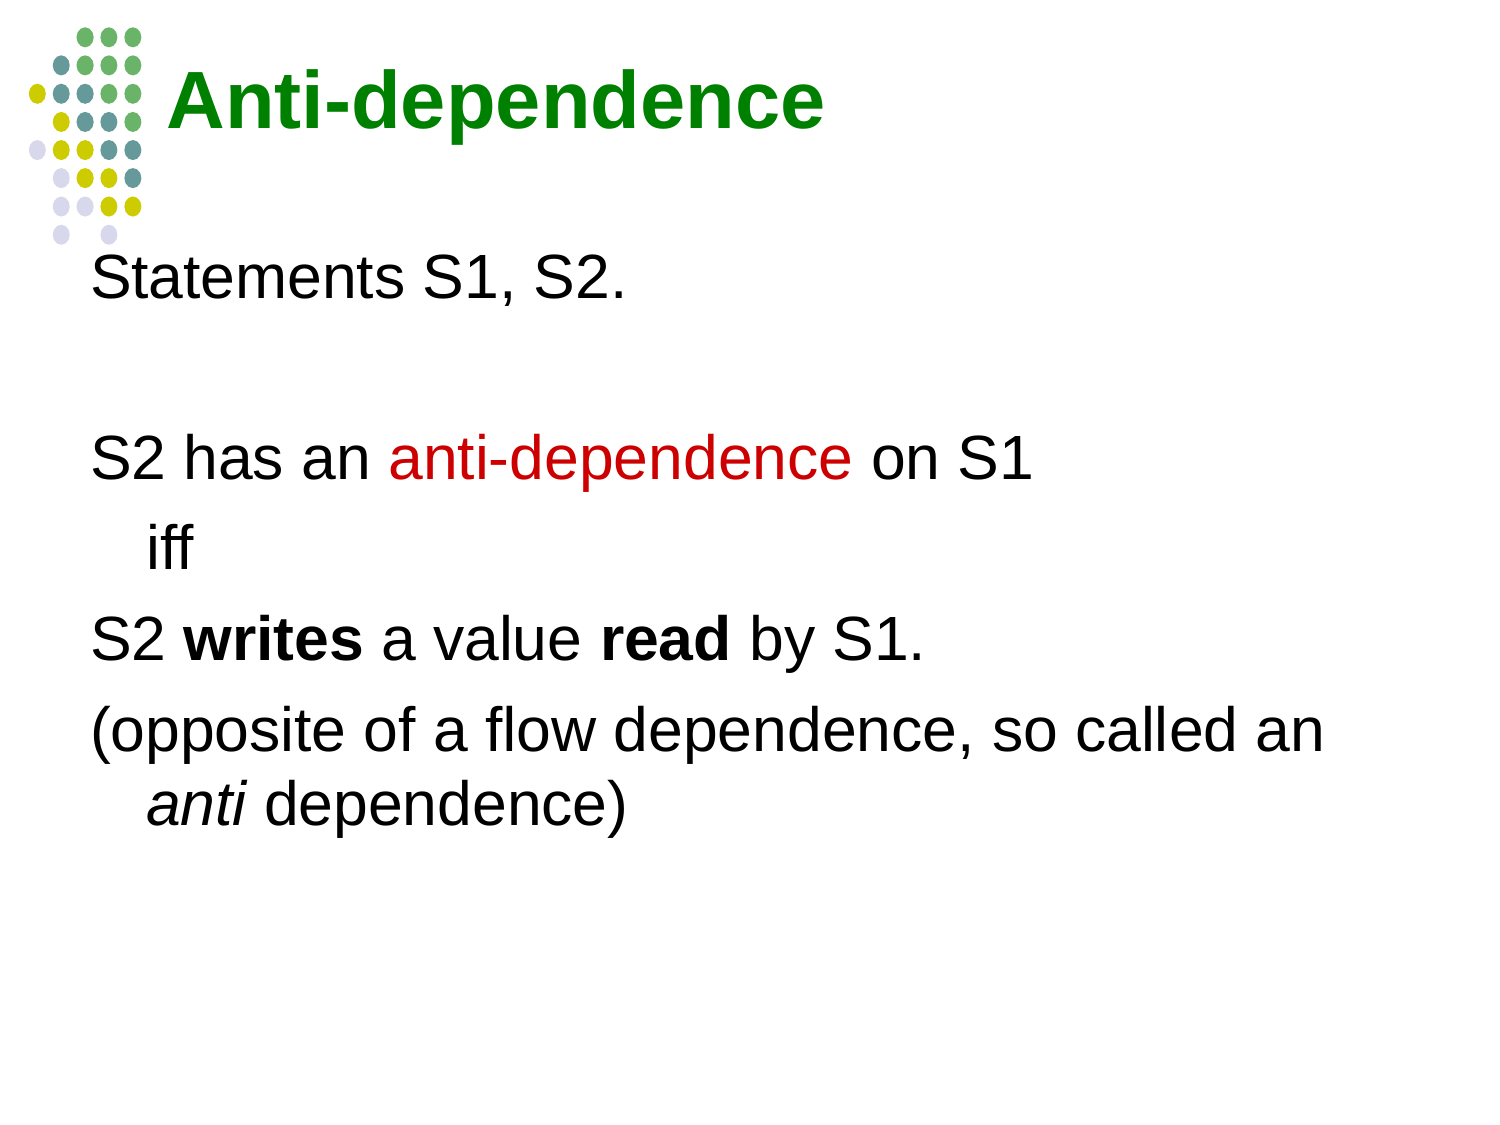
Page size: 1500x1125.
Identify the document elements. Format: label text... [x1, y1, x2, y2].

list Statements S1, S2. S2 has an anti-dependence on S1 iff S2 writes a value read by S1. (opposite of a ﬂow dependence, so called an anti dependence) [75, 228, 1426, 1006]
title Anti-dependence [151, 40, 1390, 176]
